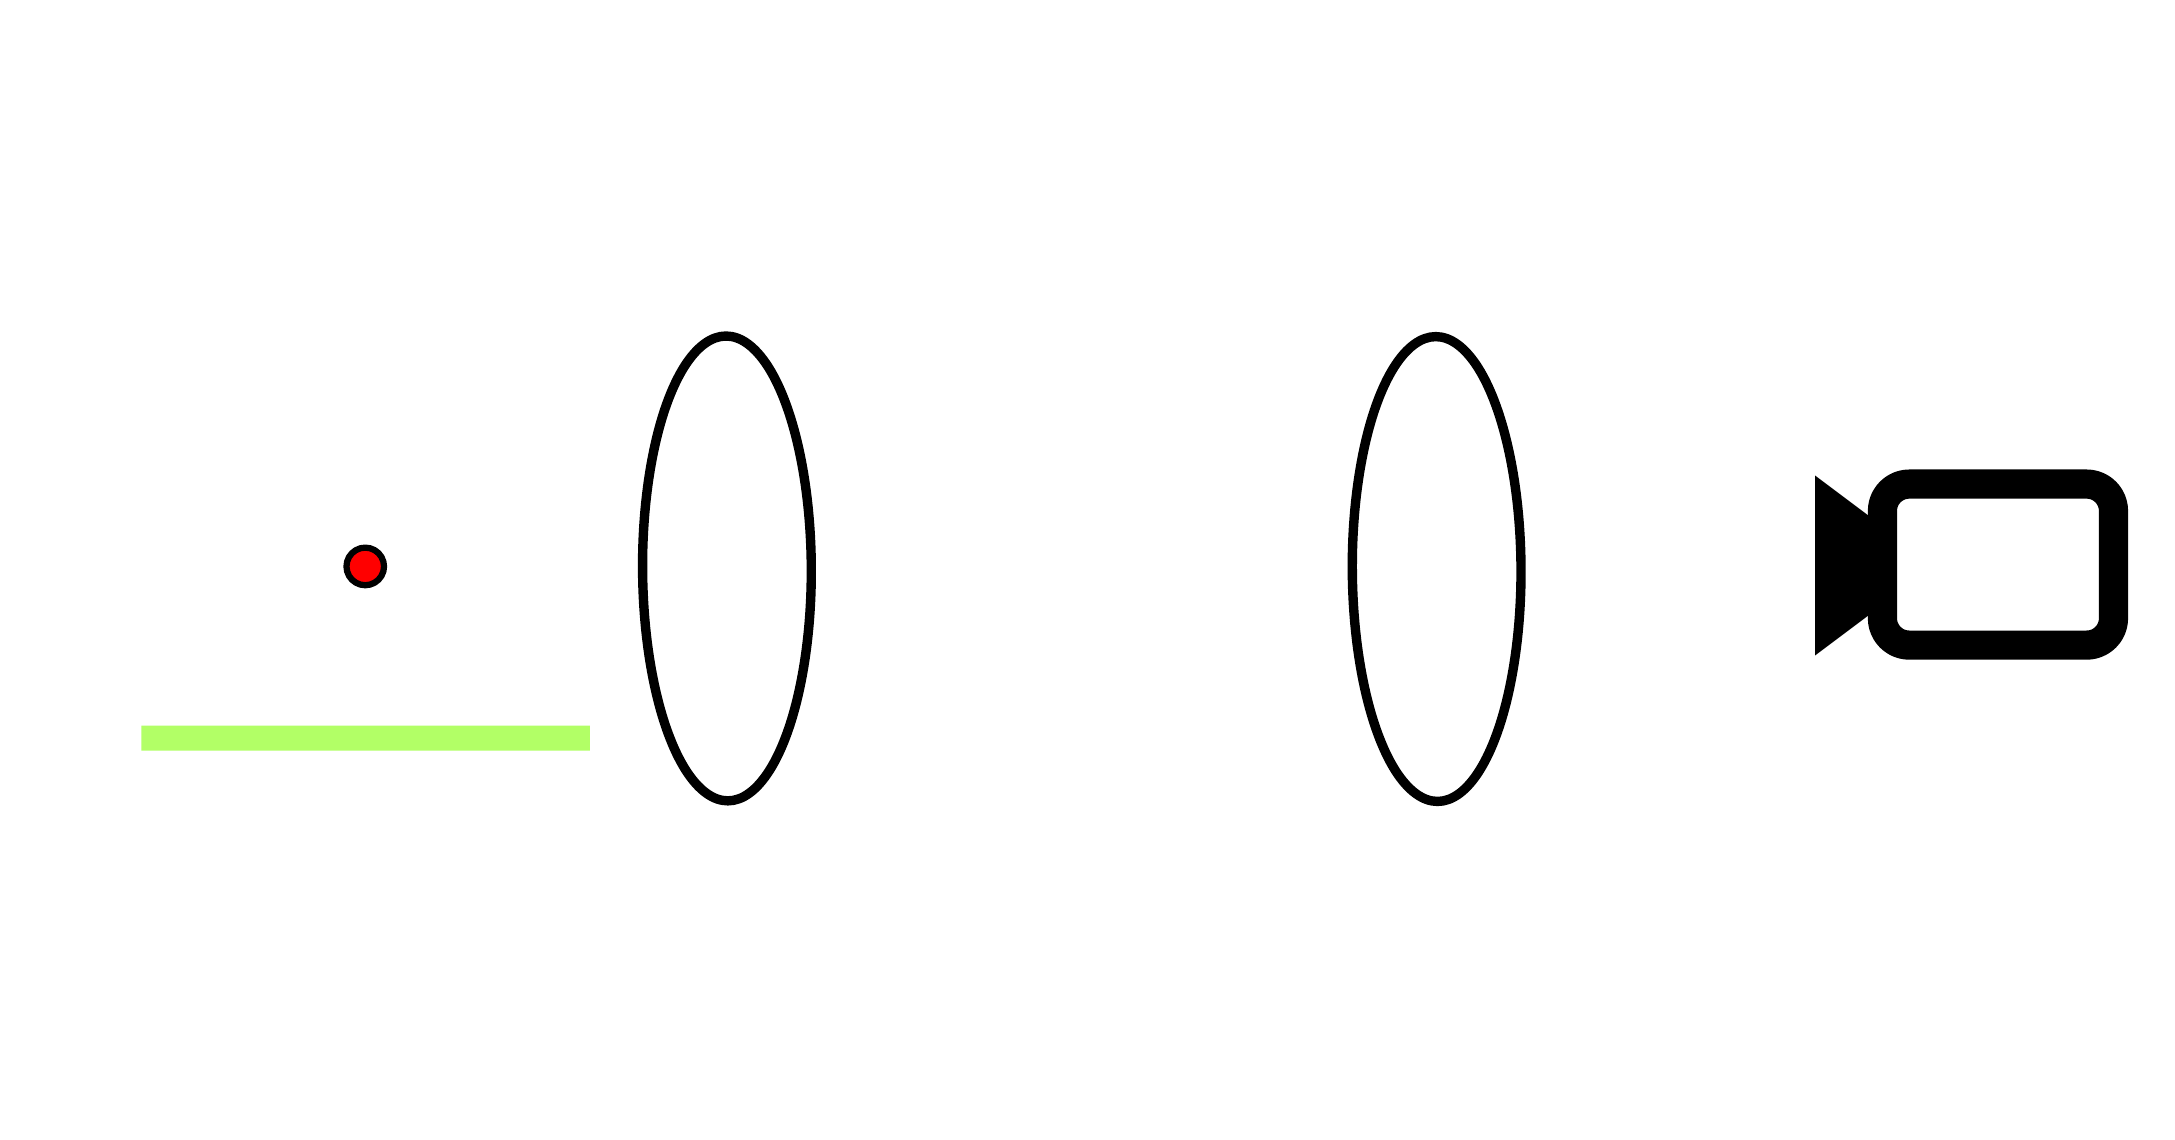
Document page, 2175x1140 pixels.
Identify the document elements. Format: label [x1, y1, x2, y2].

text_box [1882, 484, 2114, 646]
text_box [1815, 475, 1876, 656]
text_box [642, 336, 812, 801]
text_box [346, 547, 385, 586]
text_box [1352, 336, 1522, 802]
